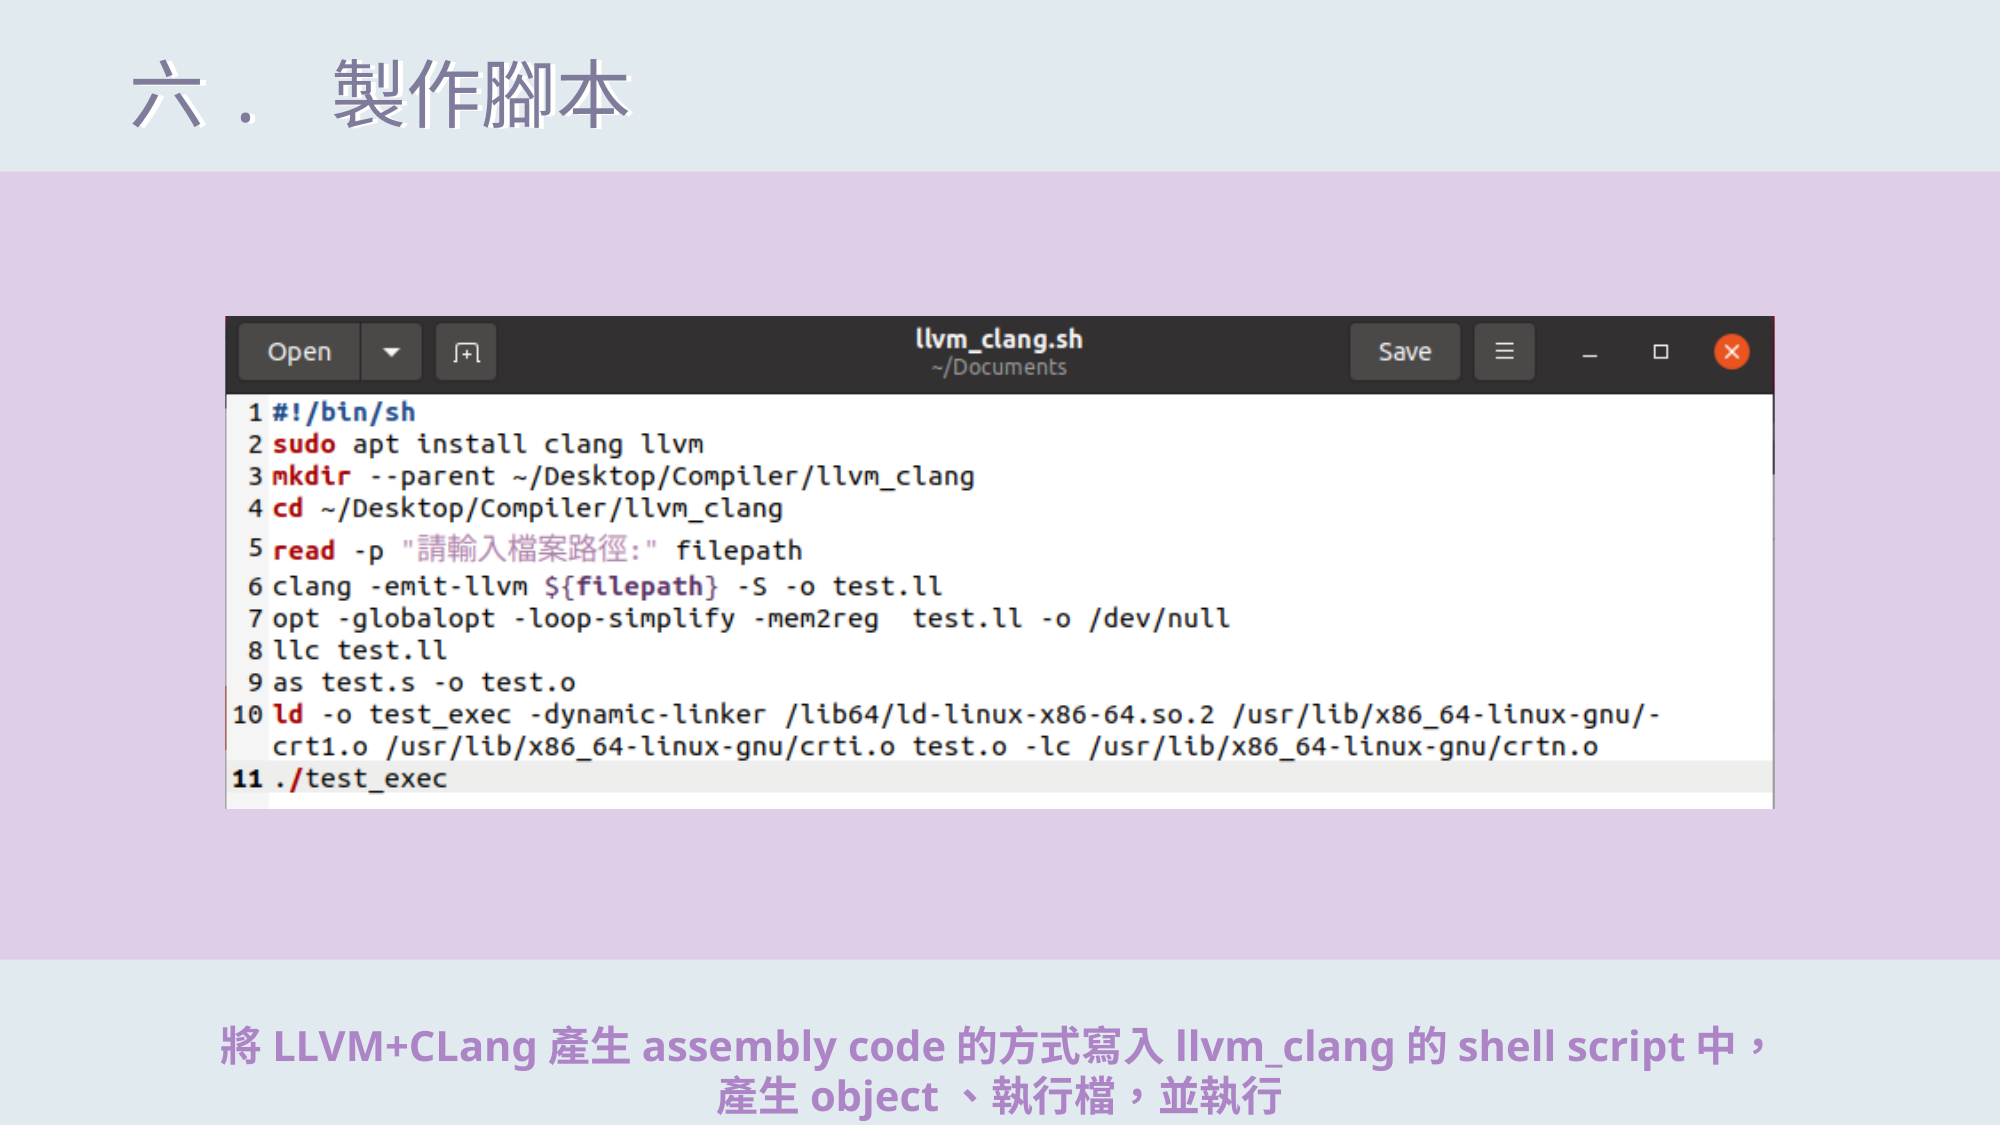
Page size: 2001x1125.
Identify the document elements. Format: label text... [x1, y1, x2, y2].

text_box 將LLVM+CLang產生assembly code的方式寫入llvm_clang的shell script中， 產生object、執行檔，並執行 [14, 1012, 1986, 1125]
text_box [0, 0, 2000, 172]
picture [225, 316, 1775, 809]
text_box [0, 959, 2000, 1125]
text_box 六. 製作腳本 [115, 40, 1159, 145]
text_box 六. 製作腳本 [120, 41, 1214, 146]
